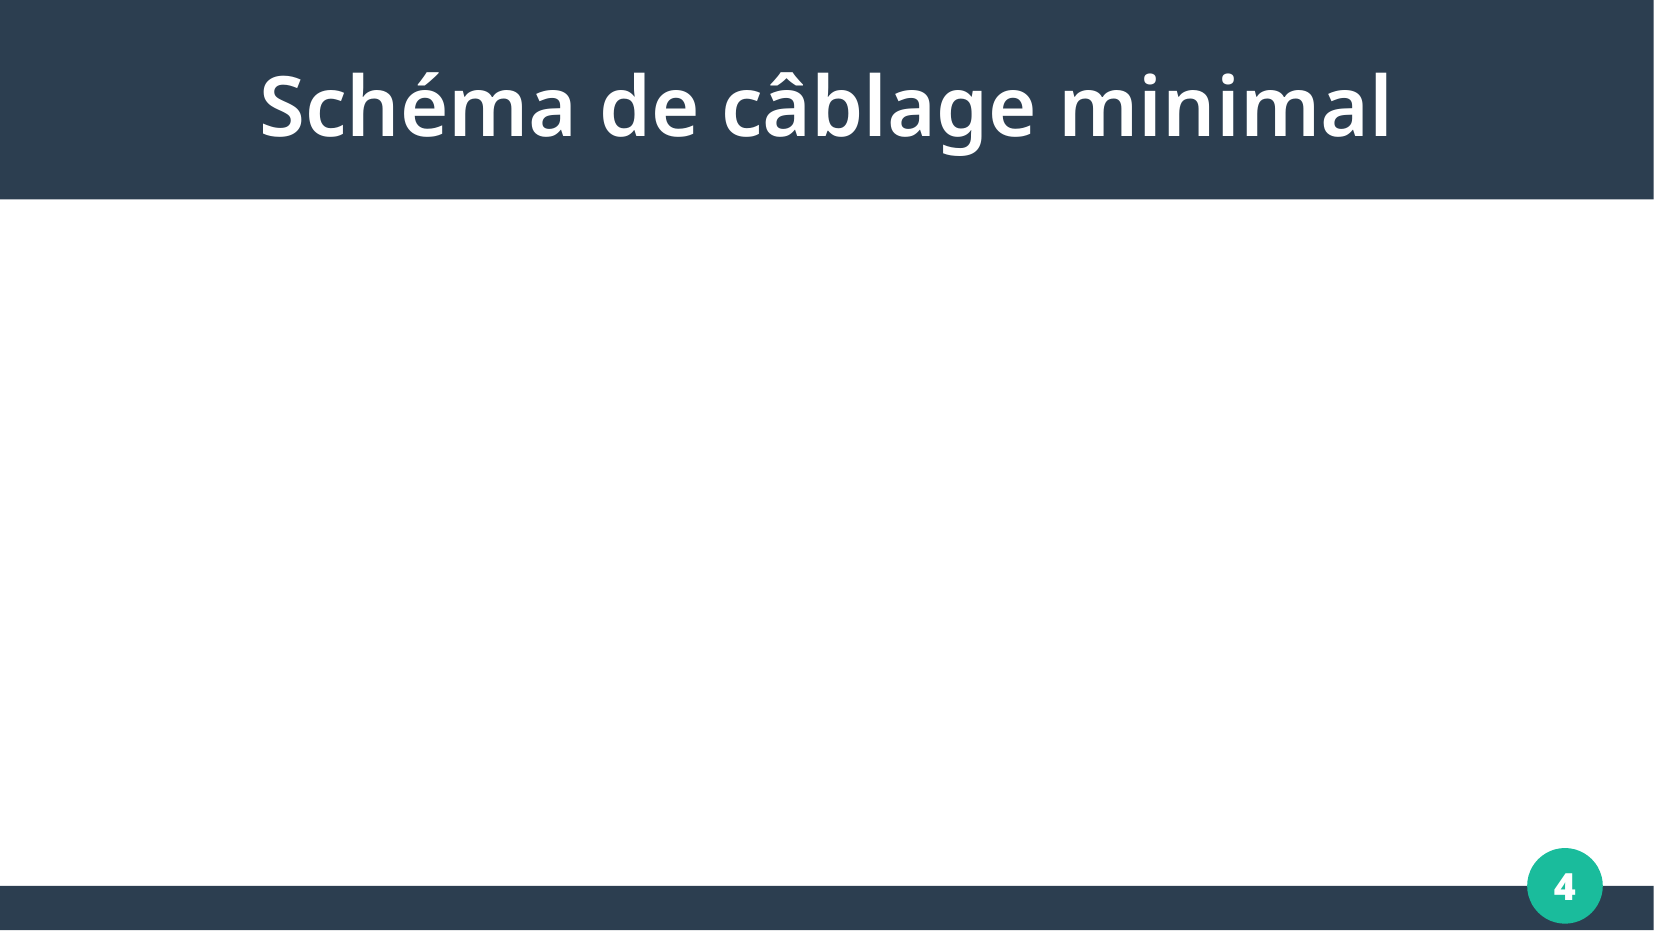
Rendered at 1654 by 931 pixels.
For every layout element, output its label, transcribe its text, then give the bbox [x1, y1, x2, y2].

title Schéma de câblage minimal [59, 37, 1595, 156]
